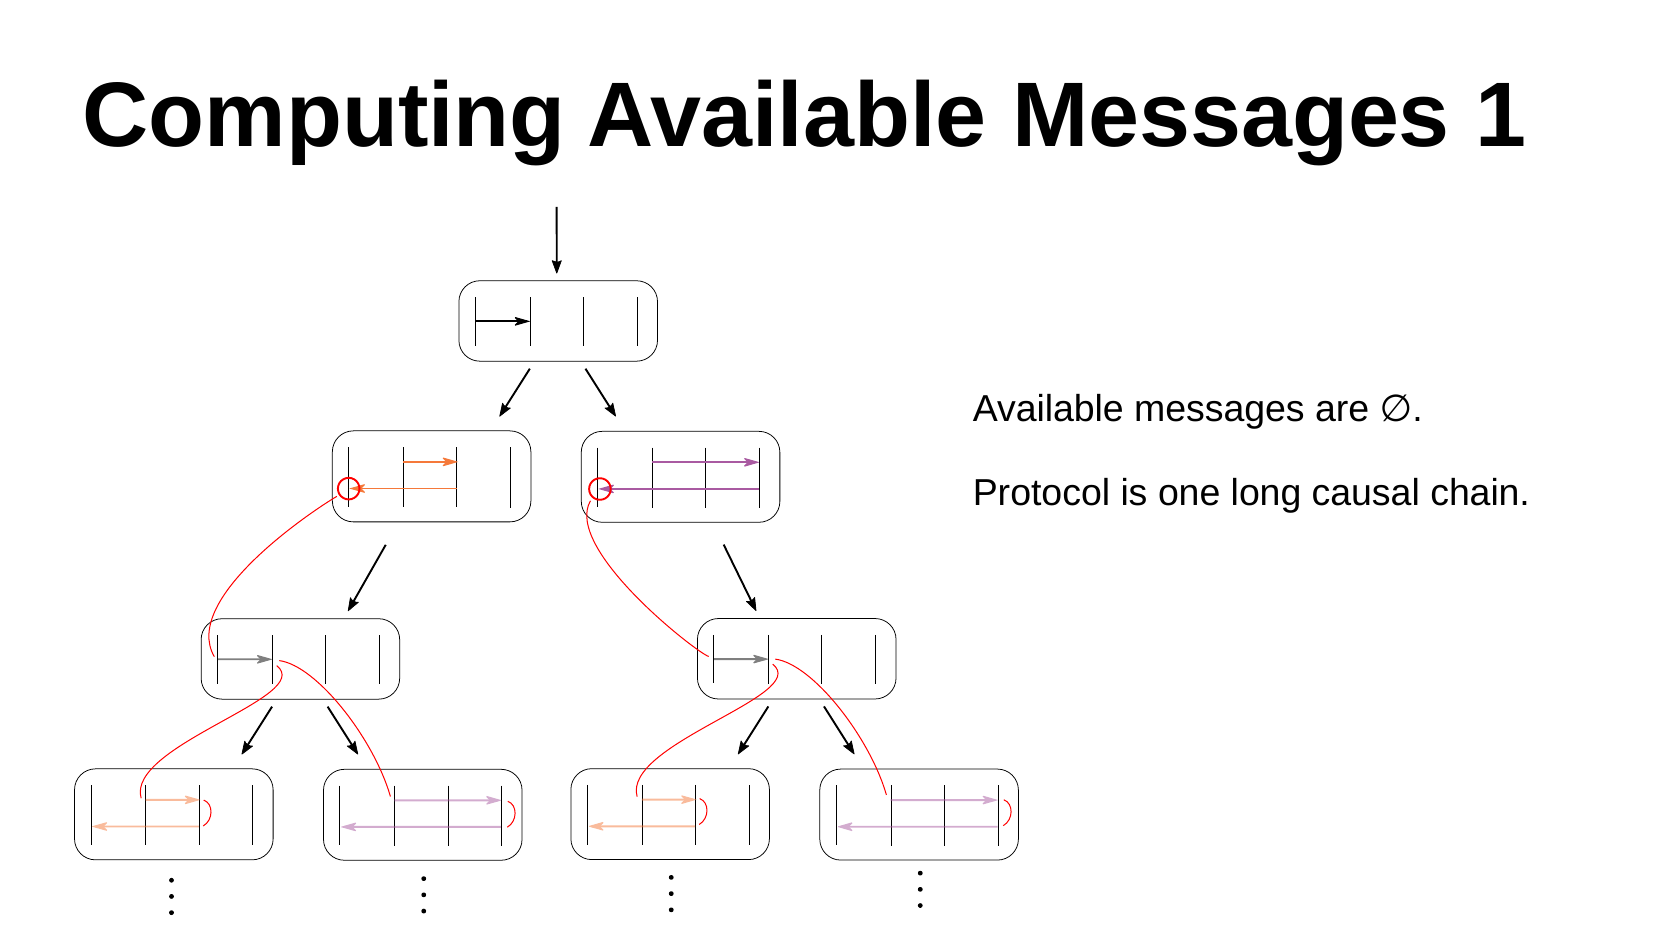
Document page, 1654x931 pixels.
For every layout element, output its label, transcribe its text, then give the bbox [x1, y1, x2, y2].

title Computing Available Messages 1 [82, 37, 1571, 193]
text_box Available messages are ∅. Protocol is one long causal chain. [958, 380, 1546, 522]
picture [74, 206, 1019, 916]
